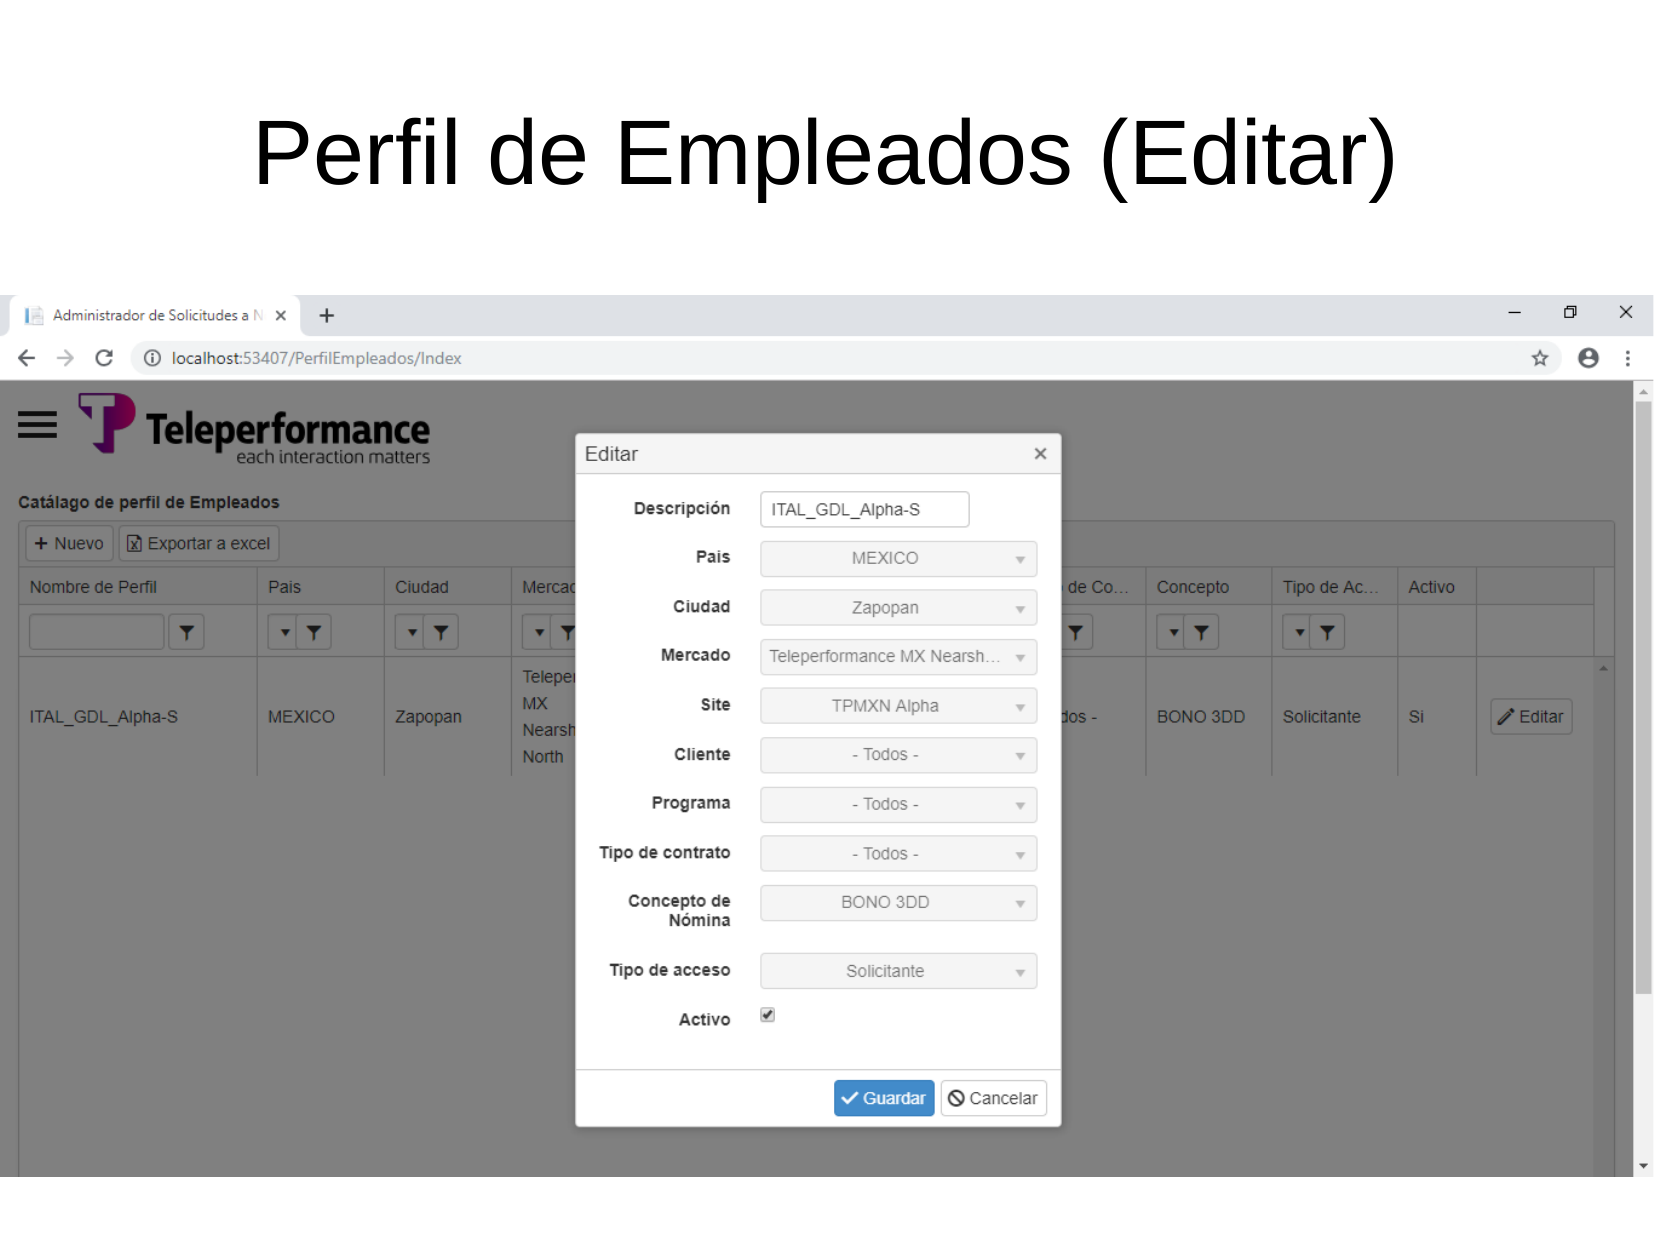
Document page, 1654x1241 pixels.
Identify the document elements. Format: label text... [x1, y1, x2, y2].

picture [0, 295, 1654, 1177]
title Perfil de Empleados (Editar) [82, 49, 1571, 257]
